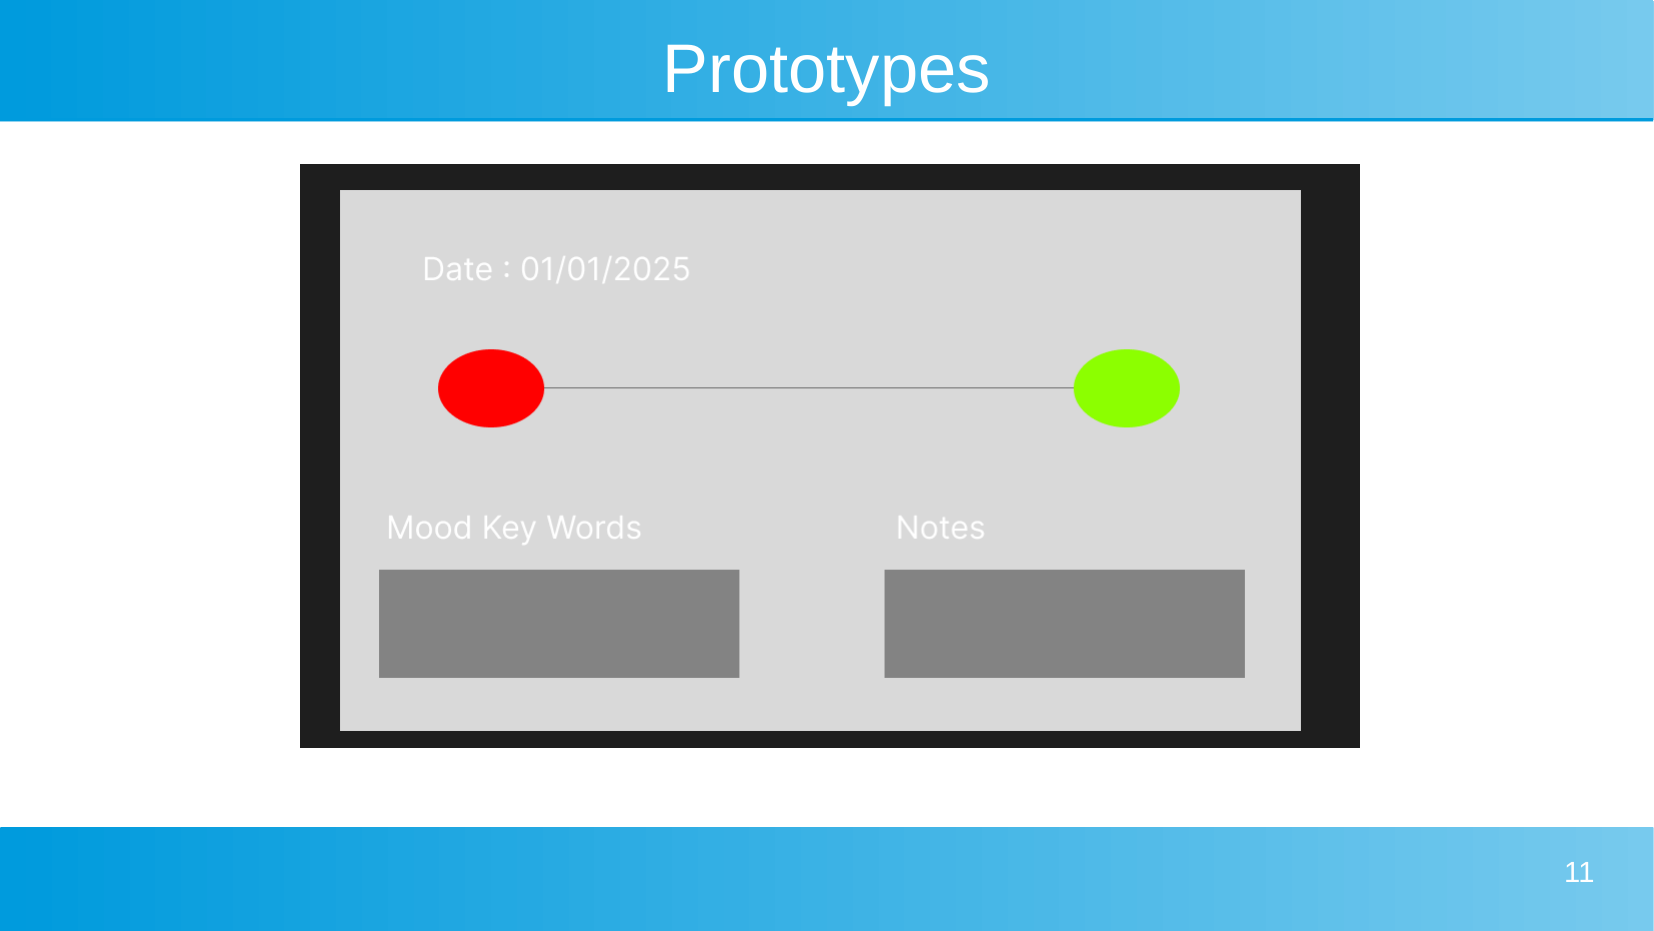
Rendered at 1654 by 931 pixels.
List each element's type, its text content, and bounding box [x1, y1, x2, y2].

picture [300, 164, 1360, 748]
list [59, 177, 1595, 768]
title Prototypes [59, 29, 1595, 108]
